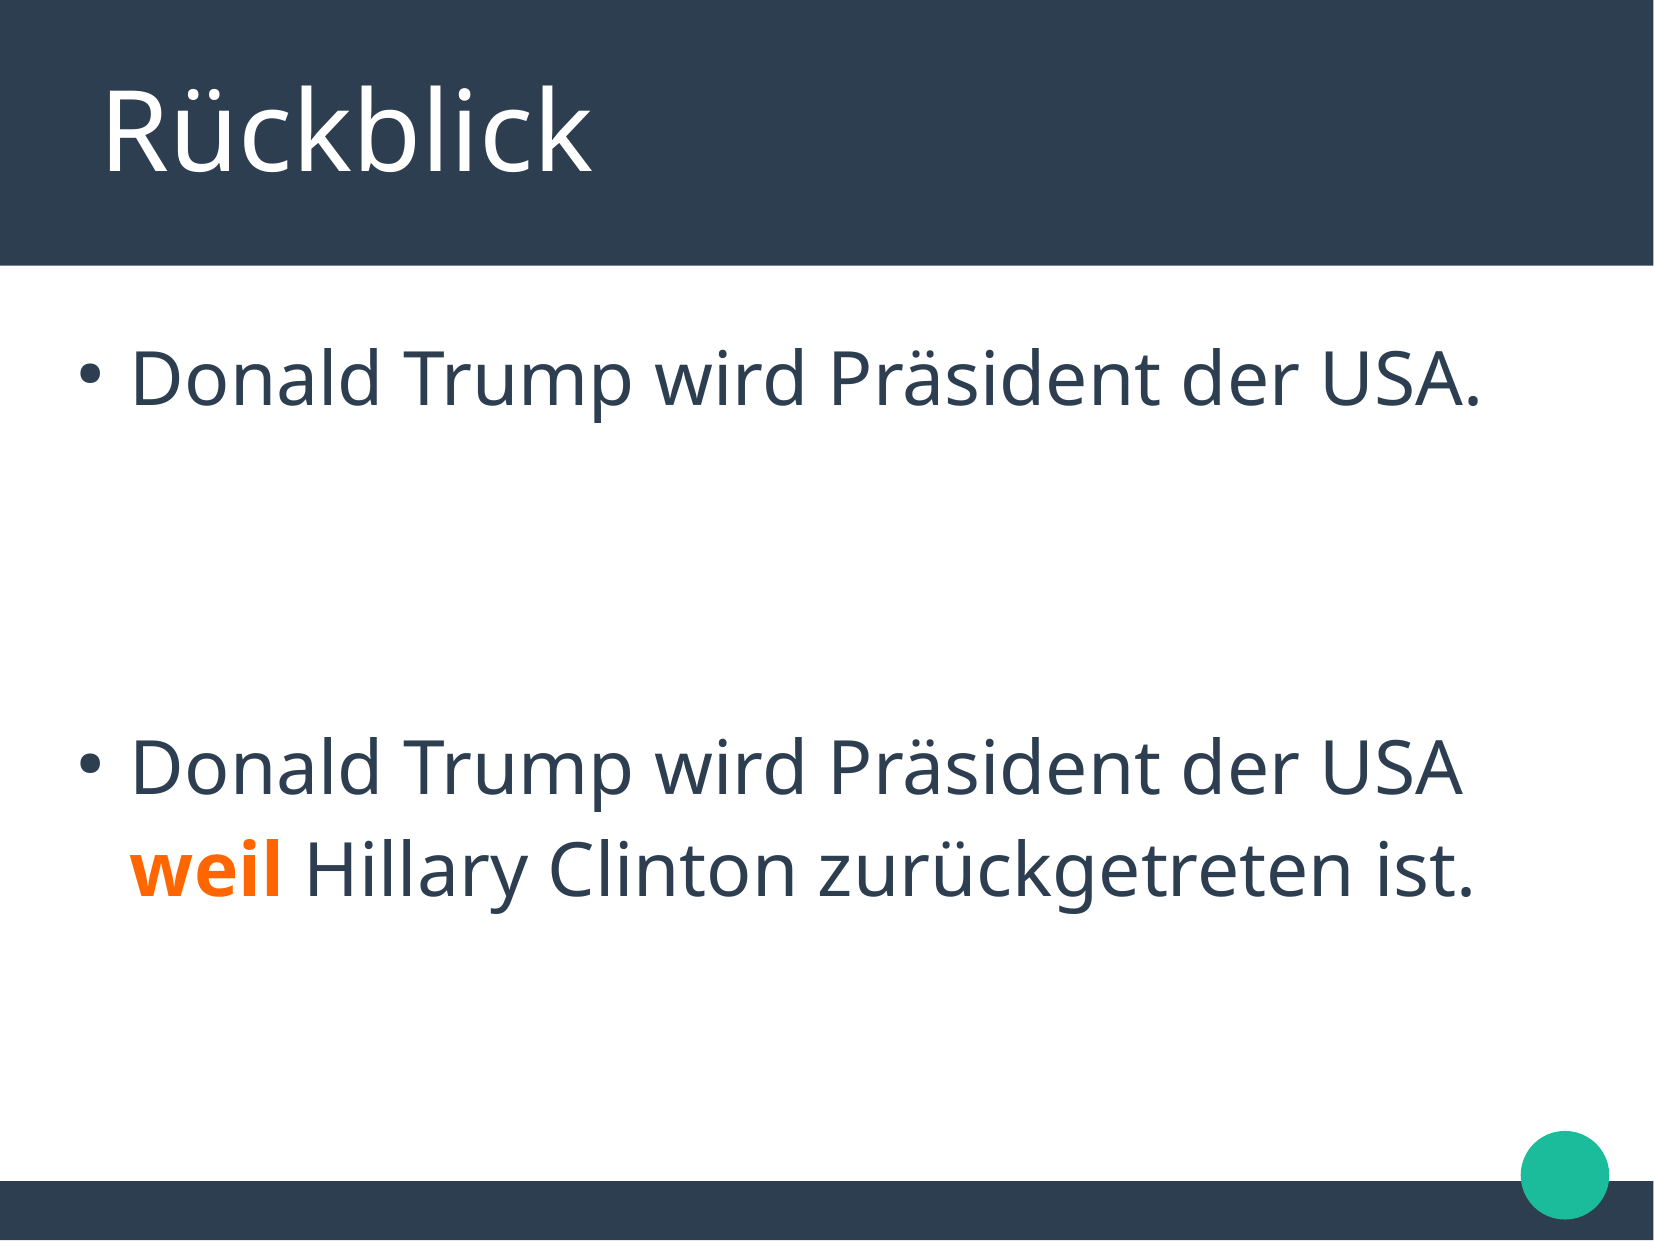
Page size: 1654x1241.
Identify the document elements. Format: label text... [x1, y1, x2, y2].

list Donald Trump wird Präsident der USA. Donald Trump wird Präsident der USA weil Hillary Clinton zurückgetreten ist. [59, 324, 1595, 1152]
title Rückblick [59, 49, 1595, 207]
